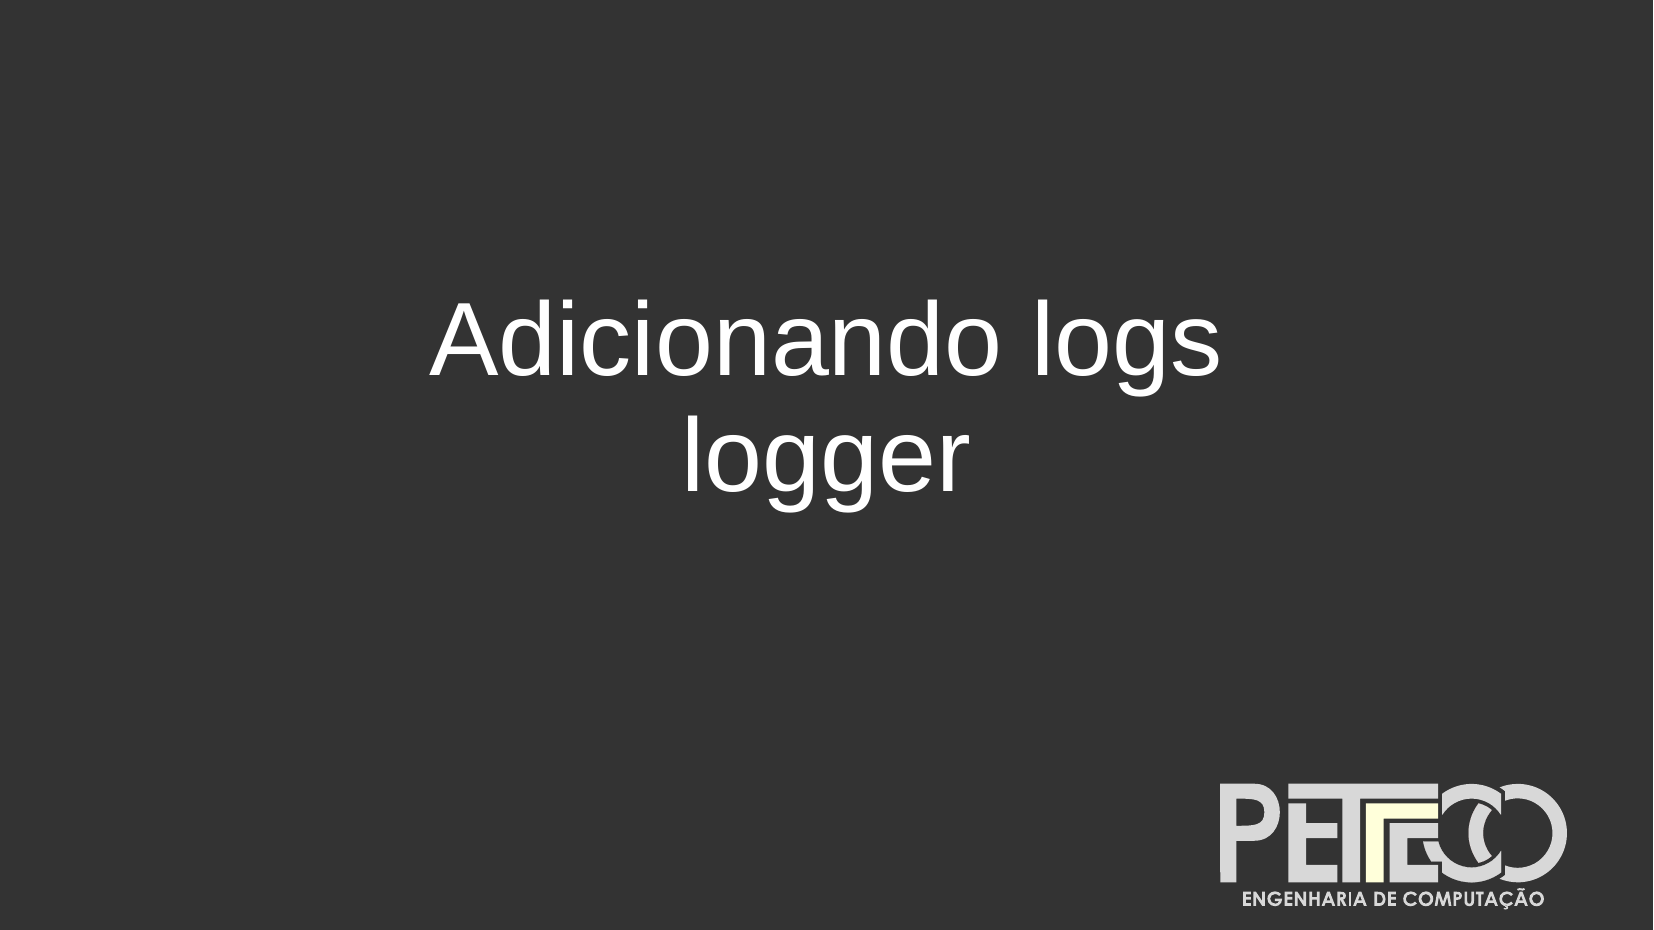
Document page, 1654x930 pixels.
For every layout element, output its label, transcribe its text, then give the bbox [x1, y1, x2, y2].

subtitle Adicionando logs logger [82, 37, 1571, 757]
